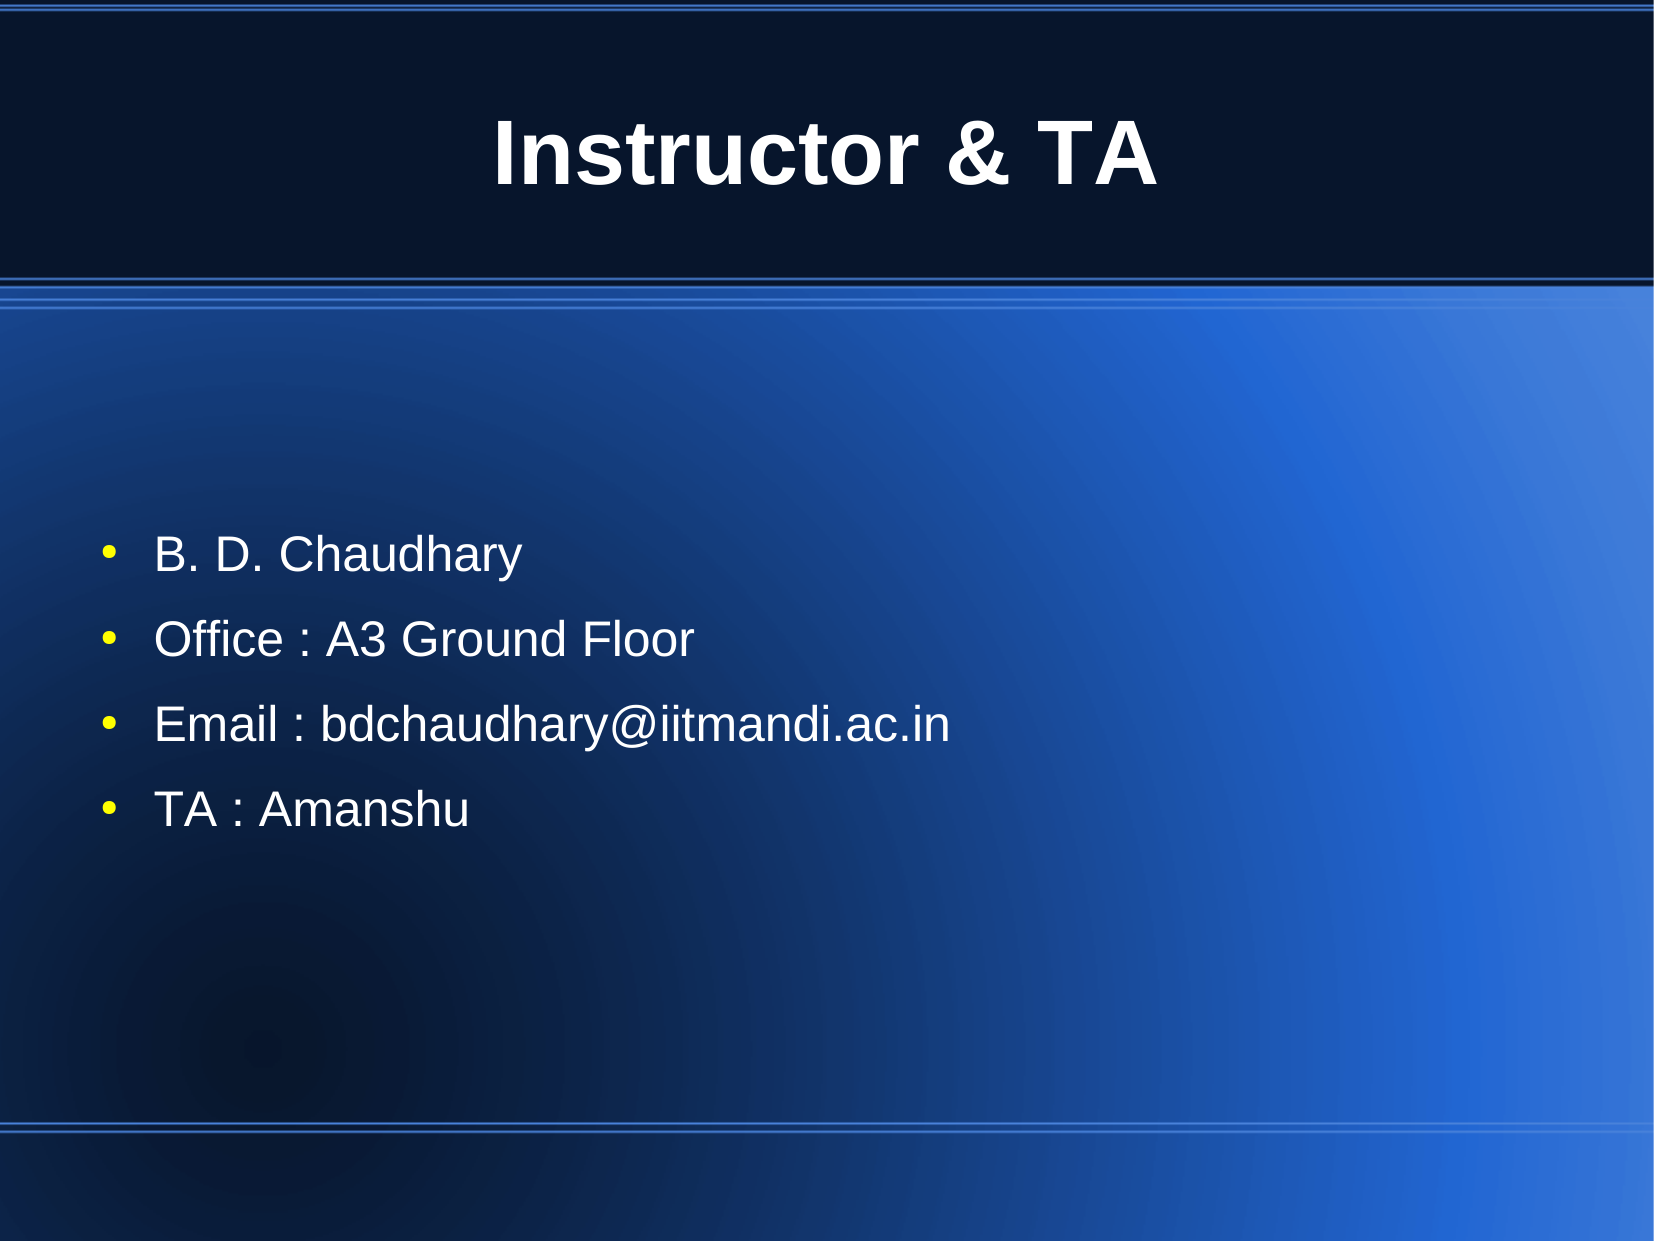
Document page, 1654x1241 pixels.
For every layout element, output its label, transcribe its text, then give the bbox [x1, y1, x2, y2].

picture [0, 0, 1654, 1241]
title Instructor & TA [82, 49, 1571, 257]
list B. D. Chaudhary Office : A3 Ground Floor Email : bdchaudhary@iitmandi.ac.in TA : Amanshu [82, 355, 1571, 1058]
